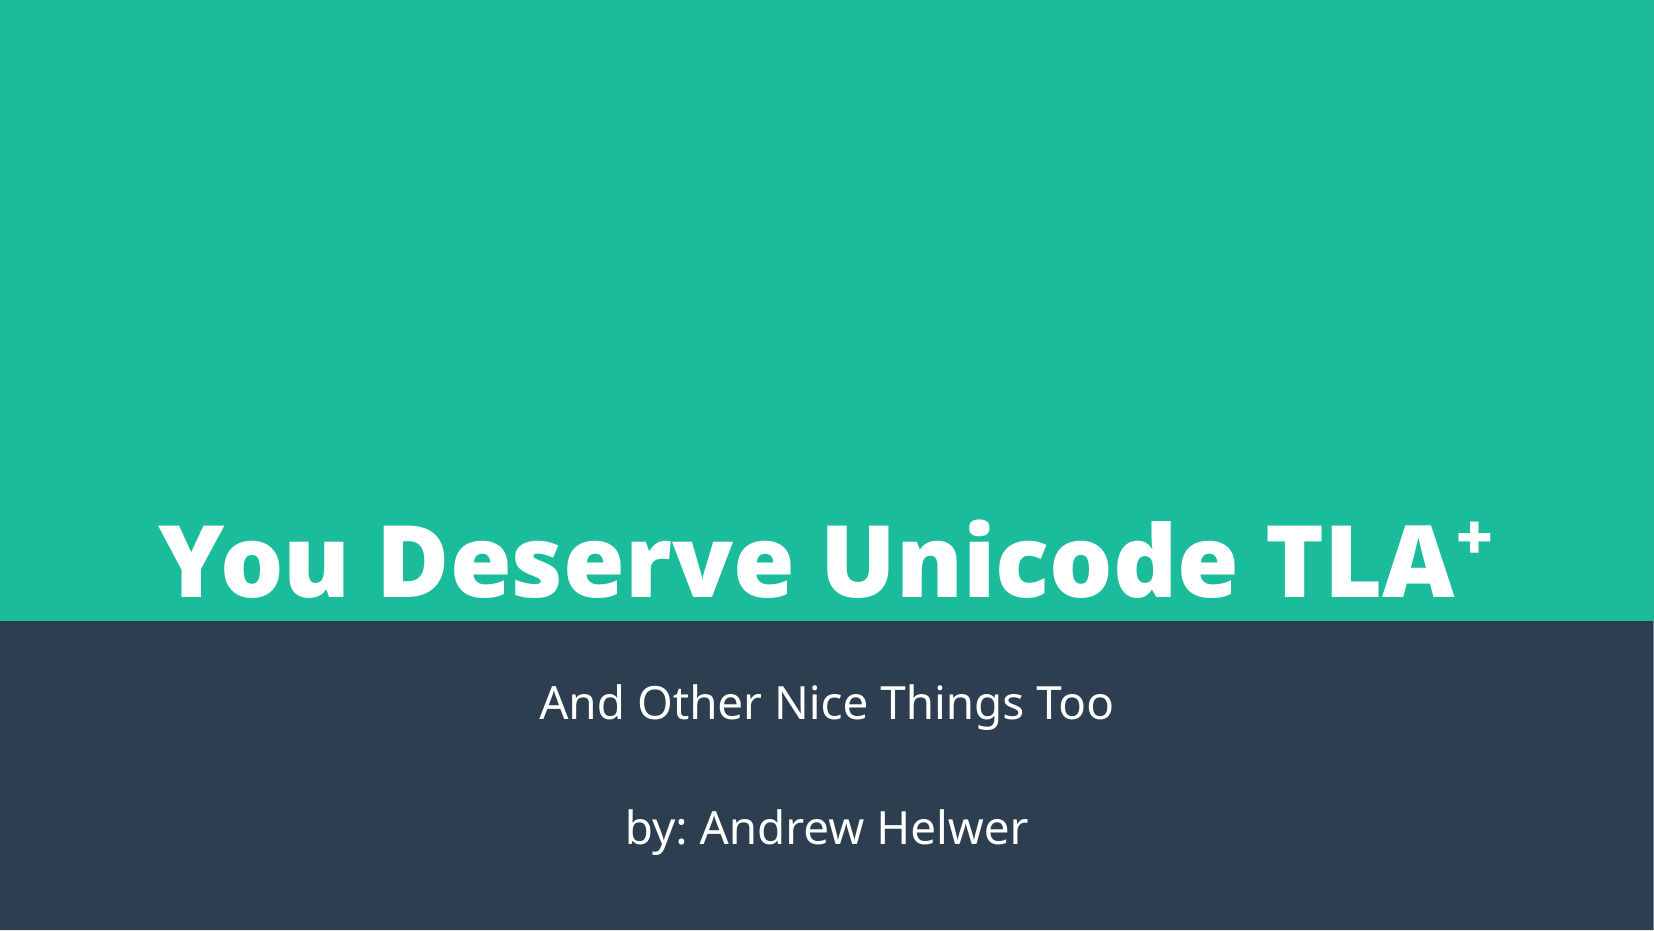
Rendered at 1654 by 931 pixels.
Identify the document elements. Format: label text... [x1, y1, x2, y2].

title You Deserve Unicode TLA⁺ [59, 440, 1595, 608]
subtitle And Other Nice Things Too by: Andrew Helwer [59, 642, 1595, 886]
